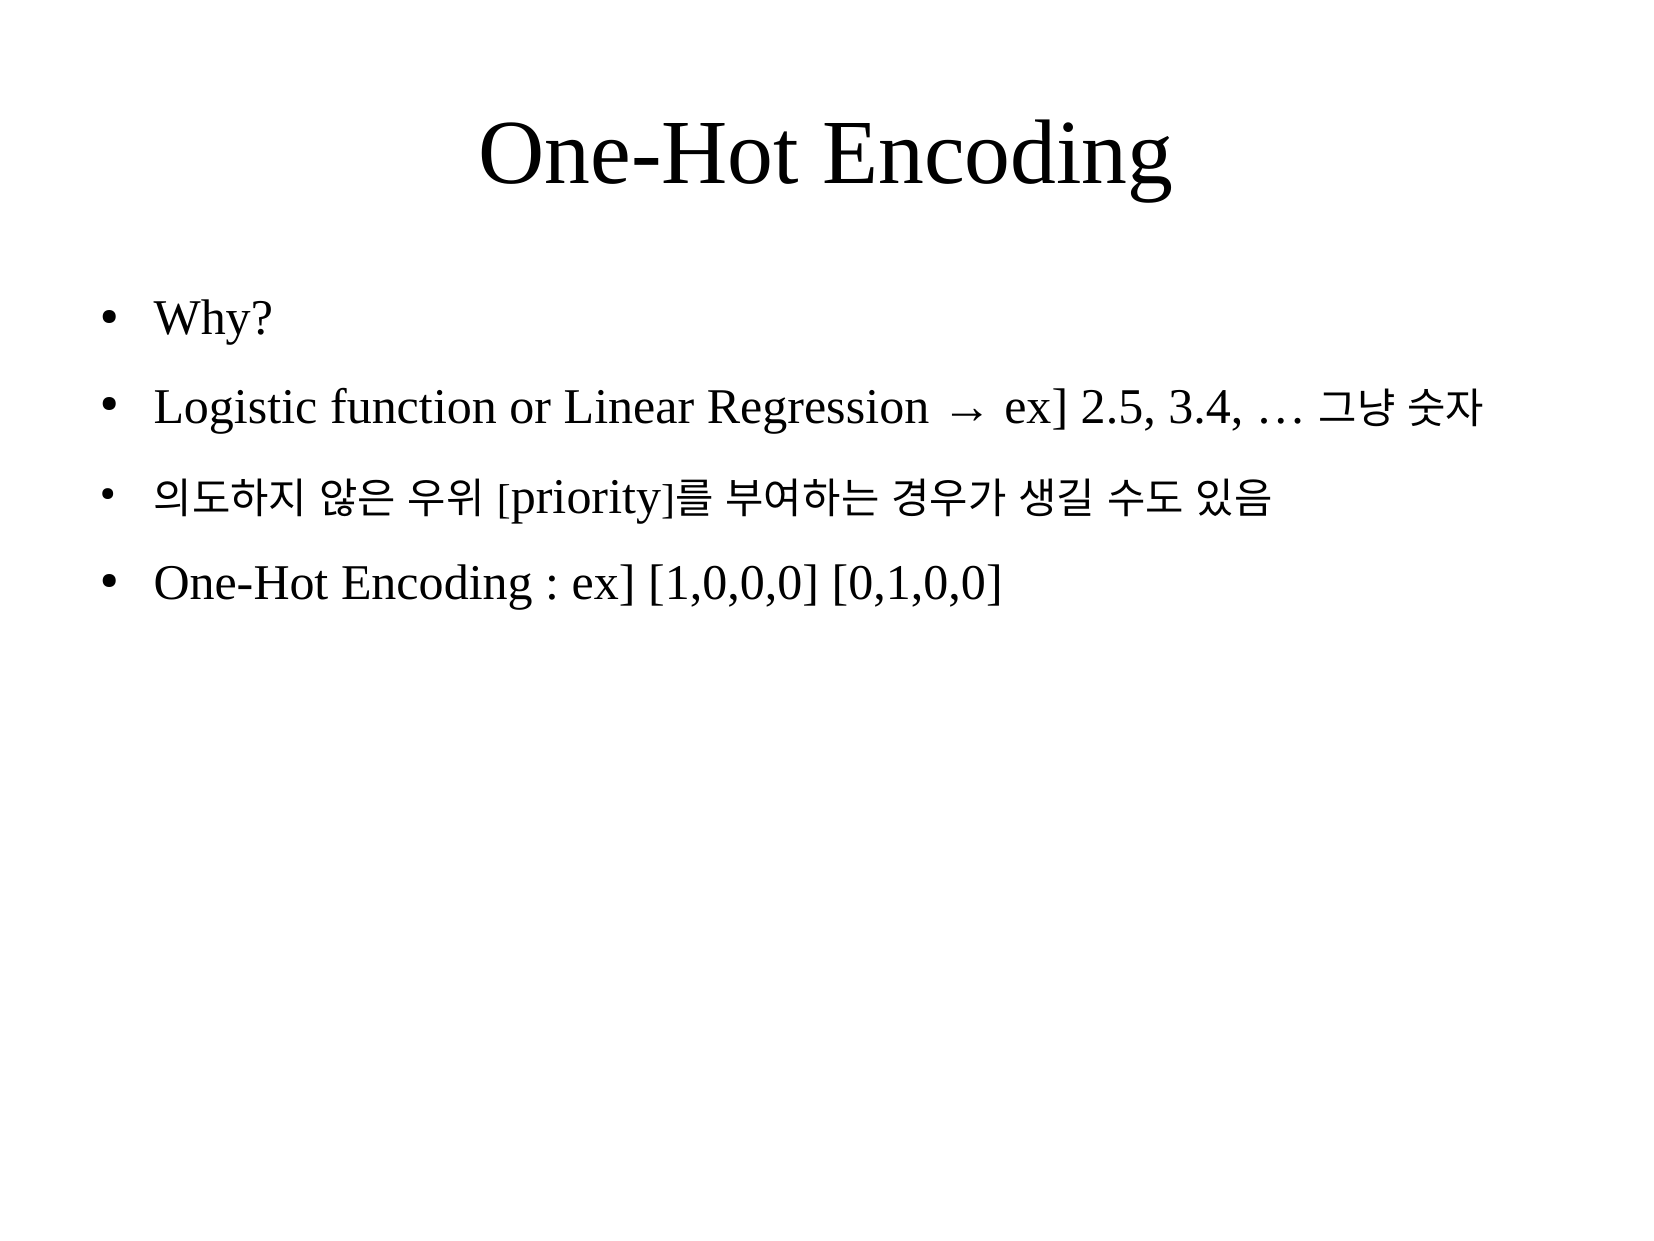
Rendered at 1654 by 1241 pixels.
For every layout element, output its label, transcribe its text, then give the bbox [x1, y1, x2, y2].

title One-Hot Encoding [82, 49, 1571, 257]
list Why? Logistic function or Linear Regression → ex] 2.5, 3.4, … 그냥 숫자 의도하지 않은 우위 [priority]를 부여하는 경우가 생길 수도 있음 One-Hot Encoding : ex] [1,0,0,0] [0,1,0,0] [82, 290, 1571, 1010]
